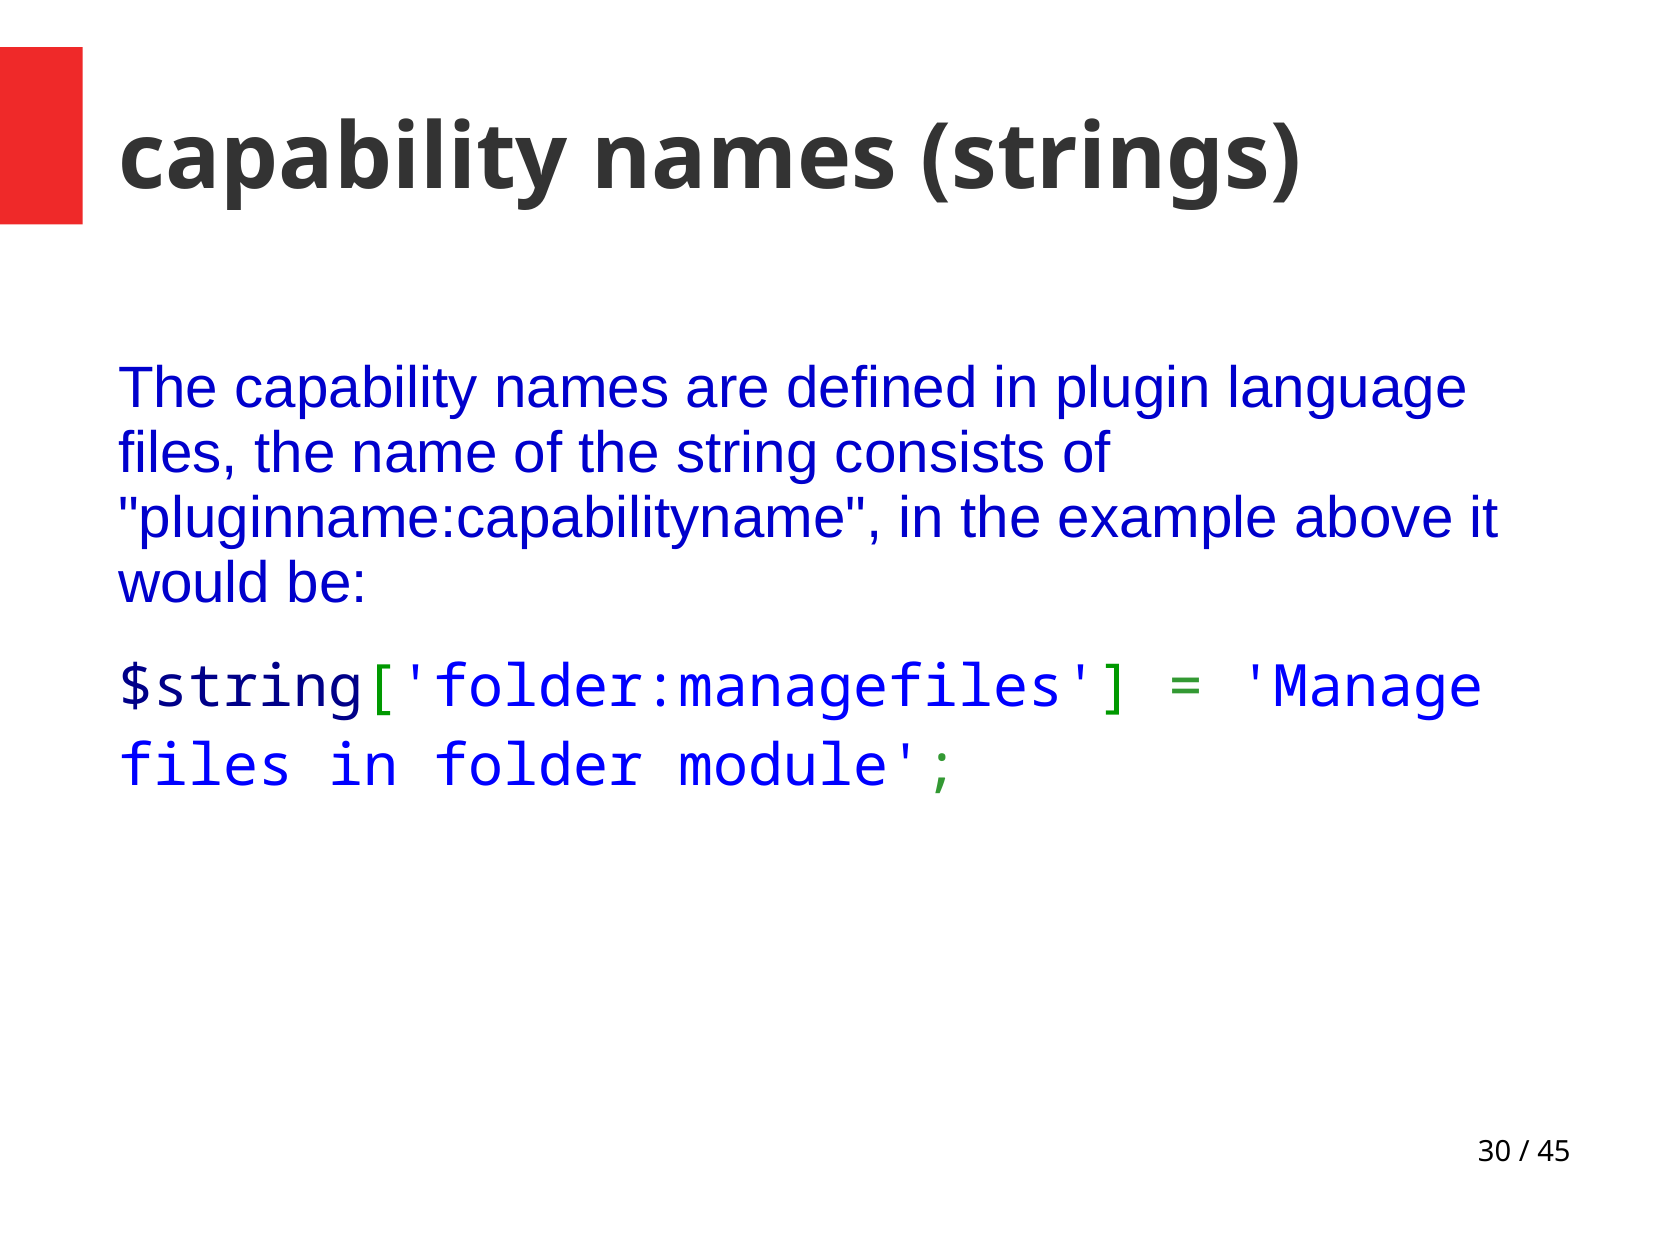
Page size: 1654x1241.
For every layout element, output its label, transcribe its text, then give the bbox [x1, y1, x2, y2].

title capability names (strings) [118, 49, 1571, 257]
list The capability names are defined in plugin language files, the name of the string consists of "pluginname:capabilityname", in the example above it would be: $string['folder:managefiles'] = 'Manage files in folder module'; [118, 354, 1536, 1074]
